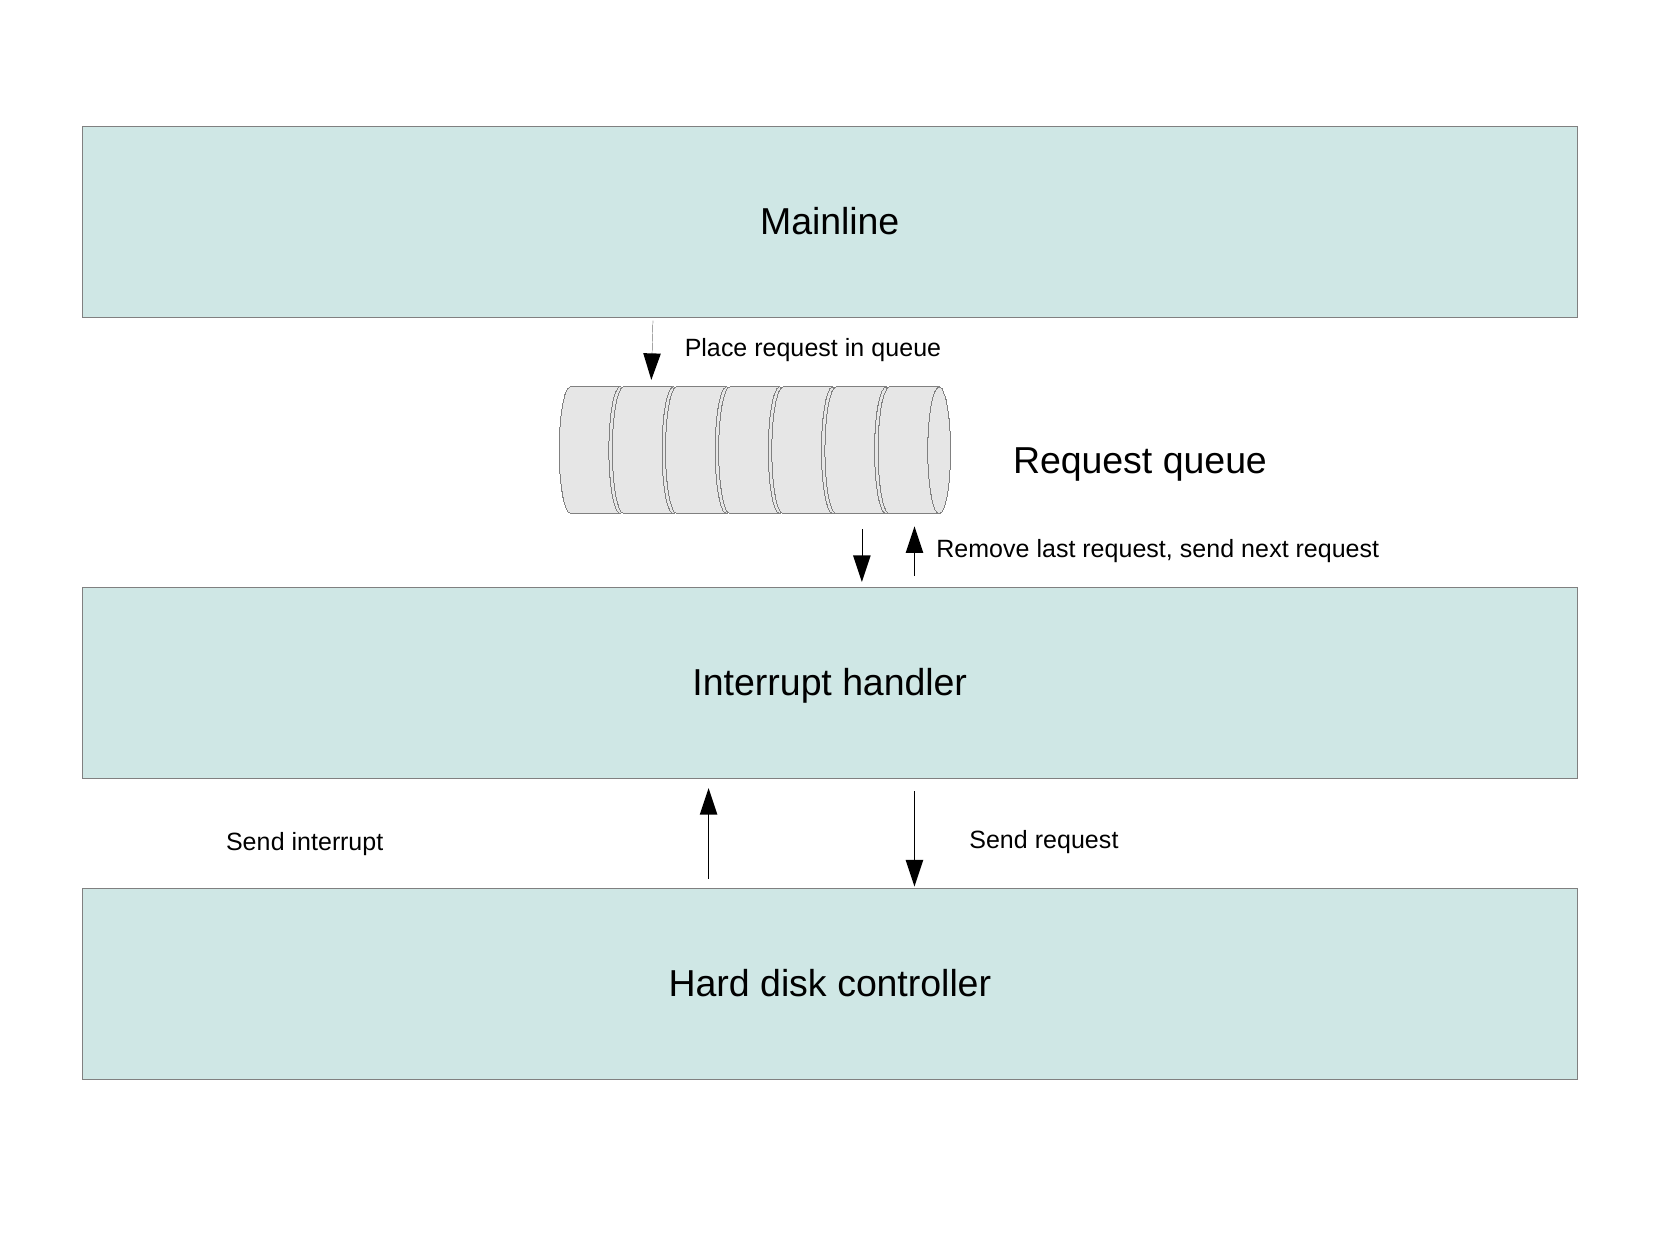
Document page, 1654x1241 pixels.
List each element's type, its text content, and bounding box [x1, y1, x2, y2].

text_box Place request in queue [670, 326, 995, 370]
text_box Send request [954, 818, 1443, 862]
text_box Interrupt handler [82, 587, 1578, 779]
text_box Send interrupt [211, 820, 699, 864]
text_box Remove last request, send next request [921, 527, 1410, 571]
text_box [559, 386, 951, 514]
text_box Hard disk controller [82, 888, 1578, 1080]
text_box Request queue [998, 432, 1323, 490]
text_box Mainline [82, 126, 1578, 318]
